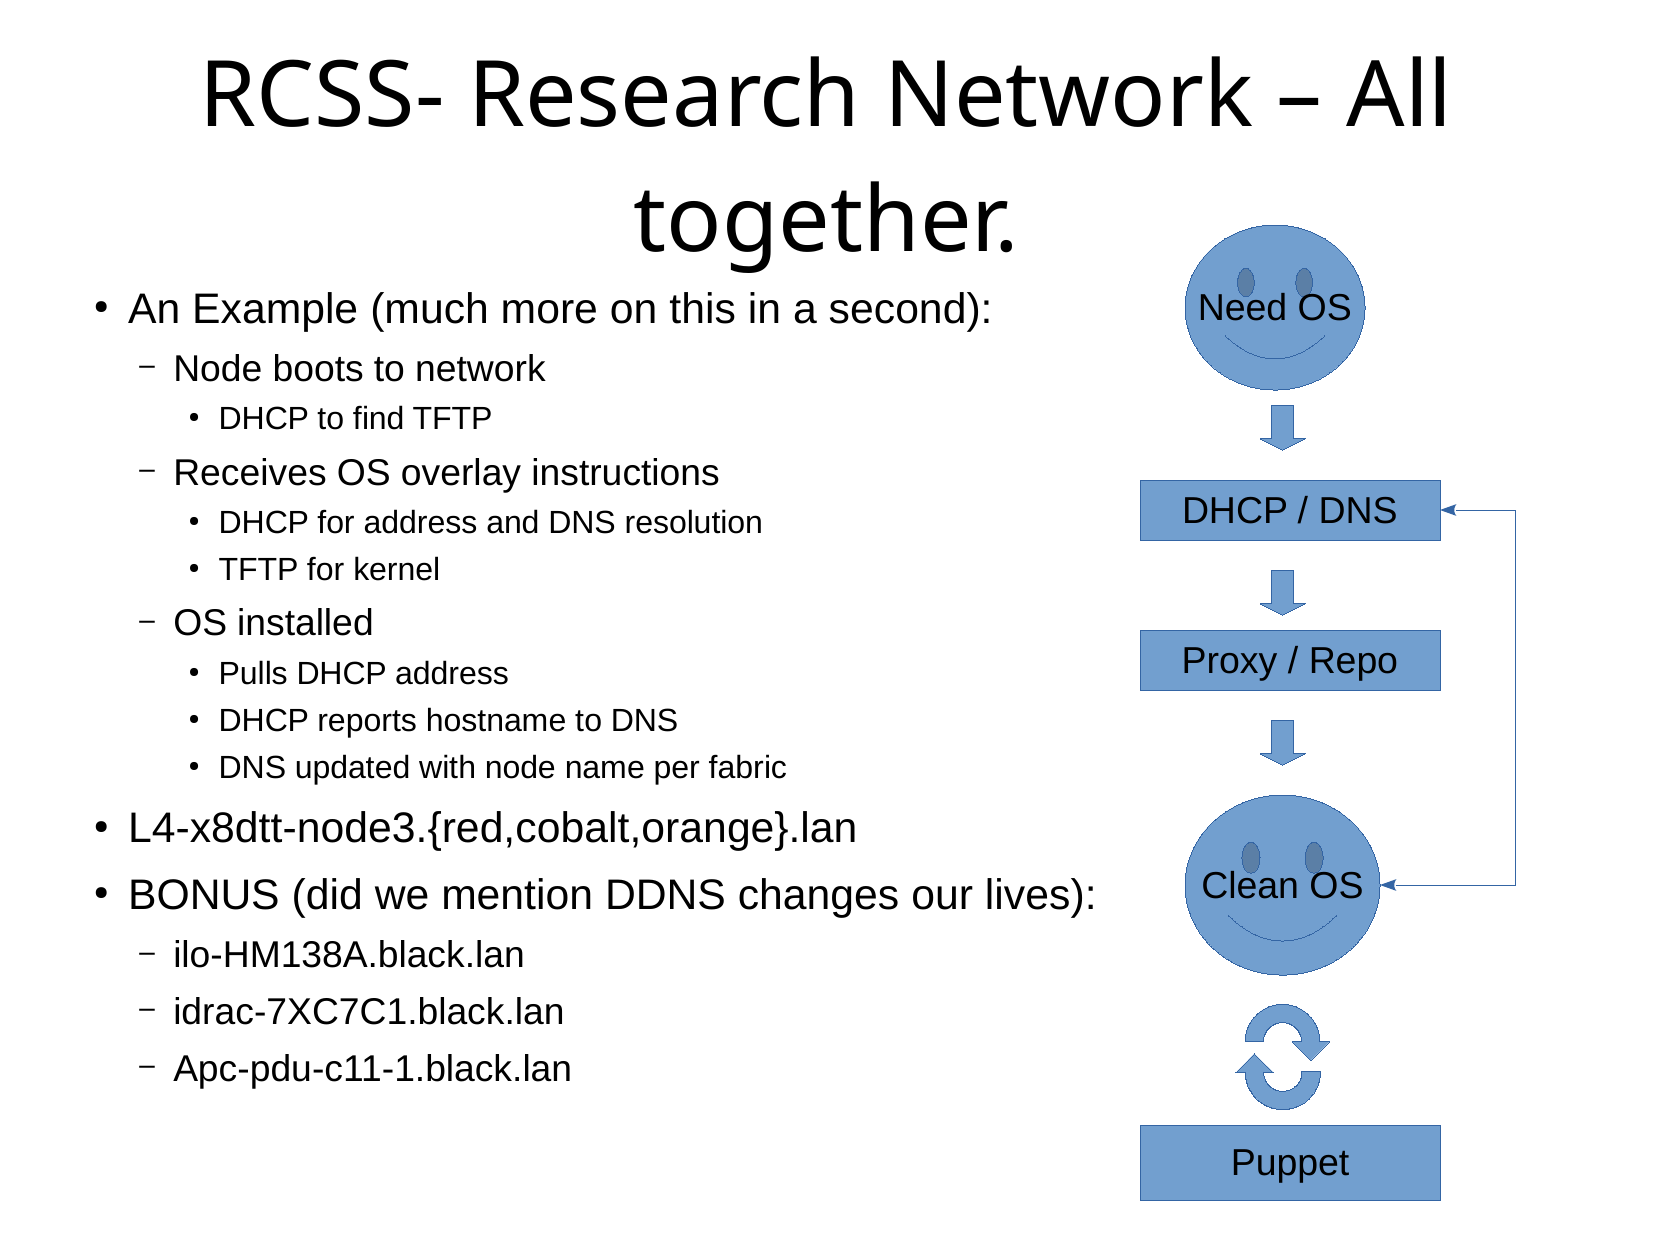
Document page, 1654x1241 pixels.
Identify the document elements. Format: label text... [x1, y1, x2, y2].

list An Example (much more on this in a second): Node boots to network DHCP to find TFTP Receives OS overlay instructions DHCP for address and DNS resolution TFTP for kernel OS installed Pulls DHCP address DHCP reports hostname to DNS DNS updated with node name per fabric L4-x8dtt-node3.{red,cobalt,orange}.lan BONUS (did we mention DDNS changes our lives): ilo-HM138A.black.lan idrac-7XC7C1.black.lan Apc-pdu-c11-1.black.lan [82, 284, 1571, 1096]
text_box Proxy / Repo [1140, 630, 1441, 691]
text_box Need OS [1185, 225, 1366, 391]
text_box Puppet [1140, 1125, 1441, 1201]
text_box [1260, 570, 1306, 616]
text_box DHCP / DNS [1140, 480, 1441, 541]
text_box [1245, 1004, 1330, 1061]
title RCSS- Research Network – All together. [82, 42, 1571, 264]
text_box [1260, 720, 1306, 766]
text_box [1235, 1053, 1321, 1110]
text_box [1260, 405, 1306, 451]
text_box Clean OS [1185, 795, 1381, 976]
